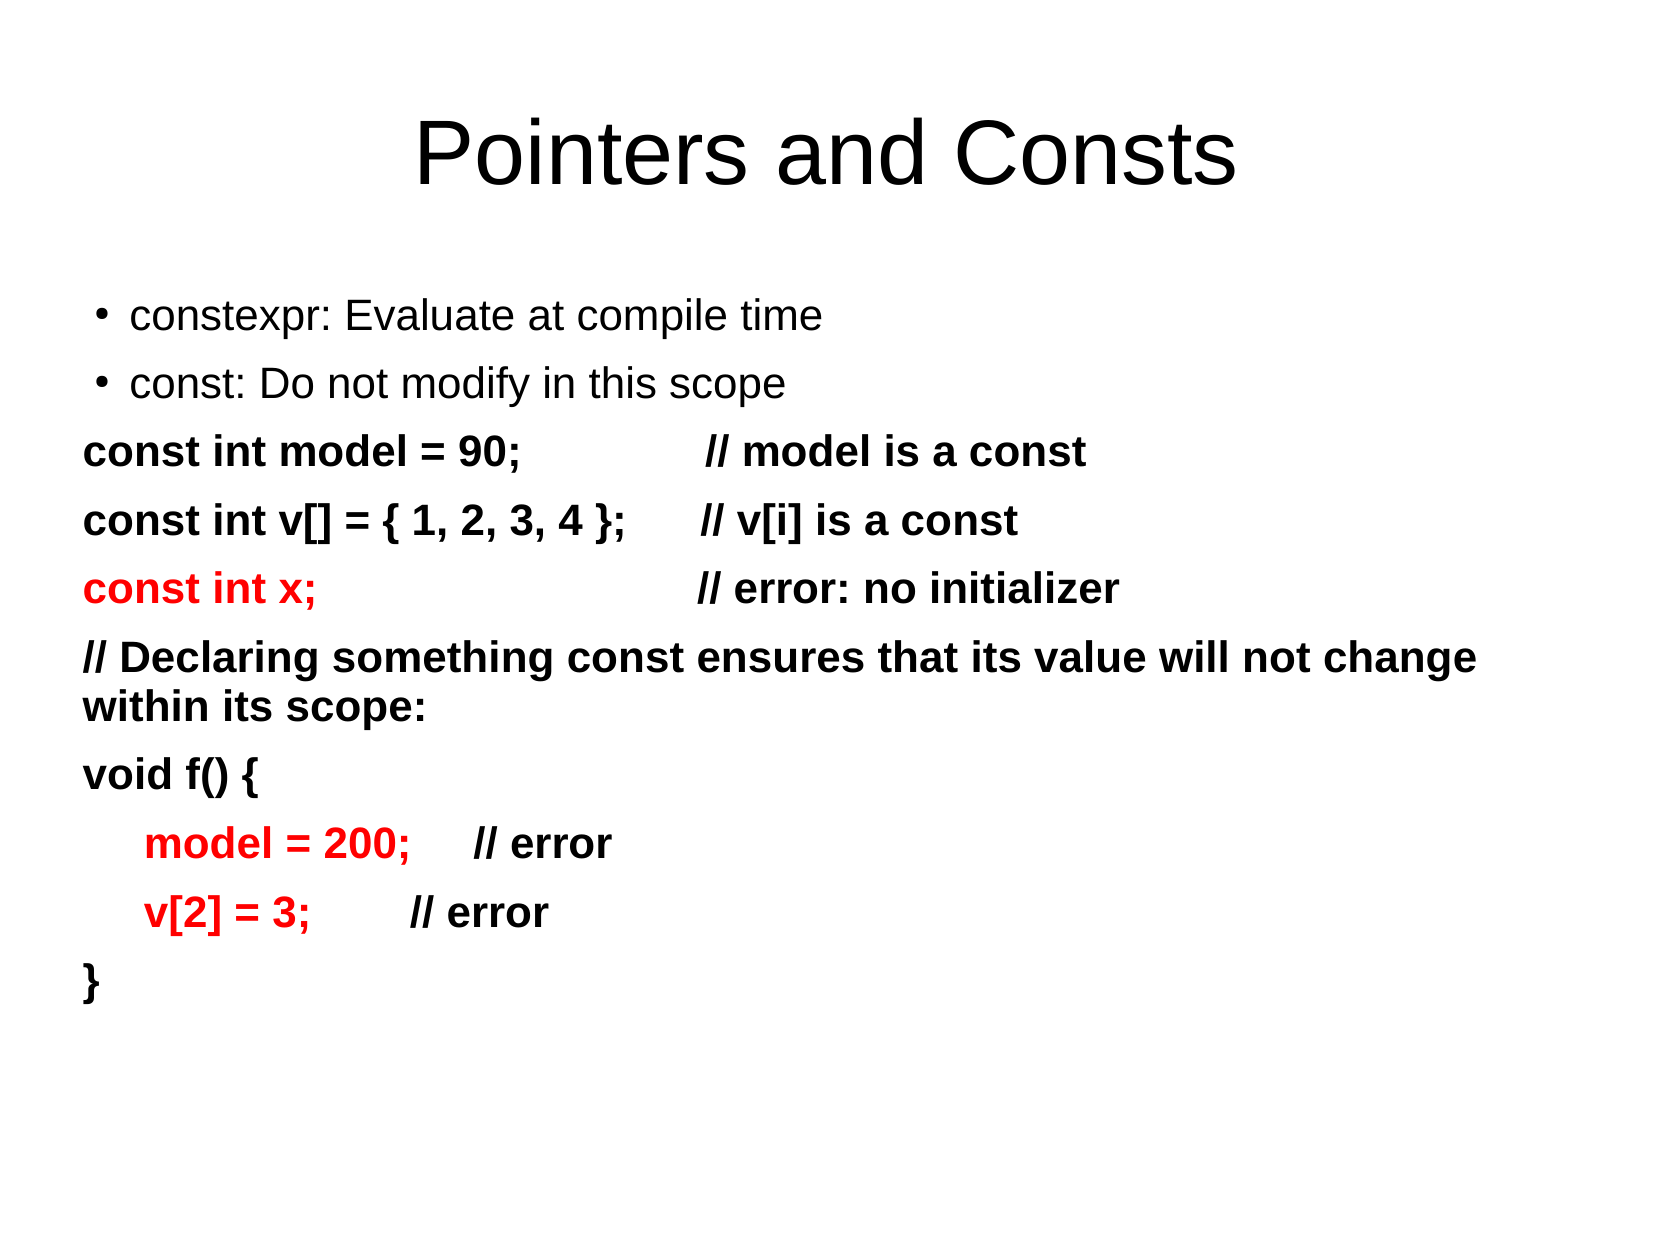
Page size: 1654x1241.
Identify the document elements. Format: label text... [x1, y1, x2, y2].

list constexpr: Evaluate at compile time const: Do not modify in this scope const int model = 90; // model is a const const int v[] = { 1, 2, 3, 4 }; // v[i] is a const const int x; // error: no initializer // Declaring something const ensures that its value will not change within its scope: void f() { model = 200; // error v[2] = 3; // error } [82, 290, 1571, 1010]
title Pointers and Consts [82, 49, 1571, 257]
